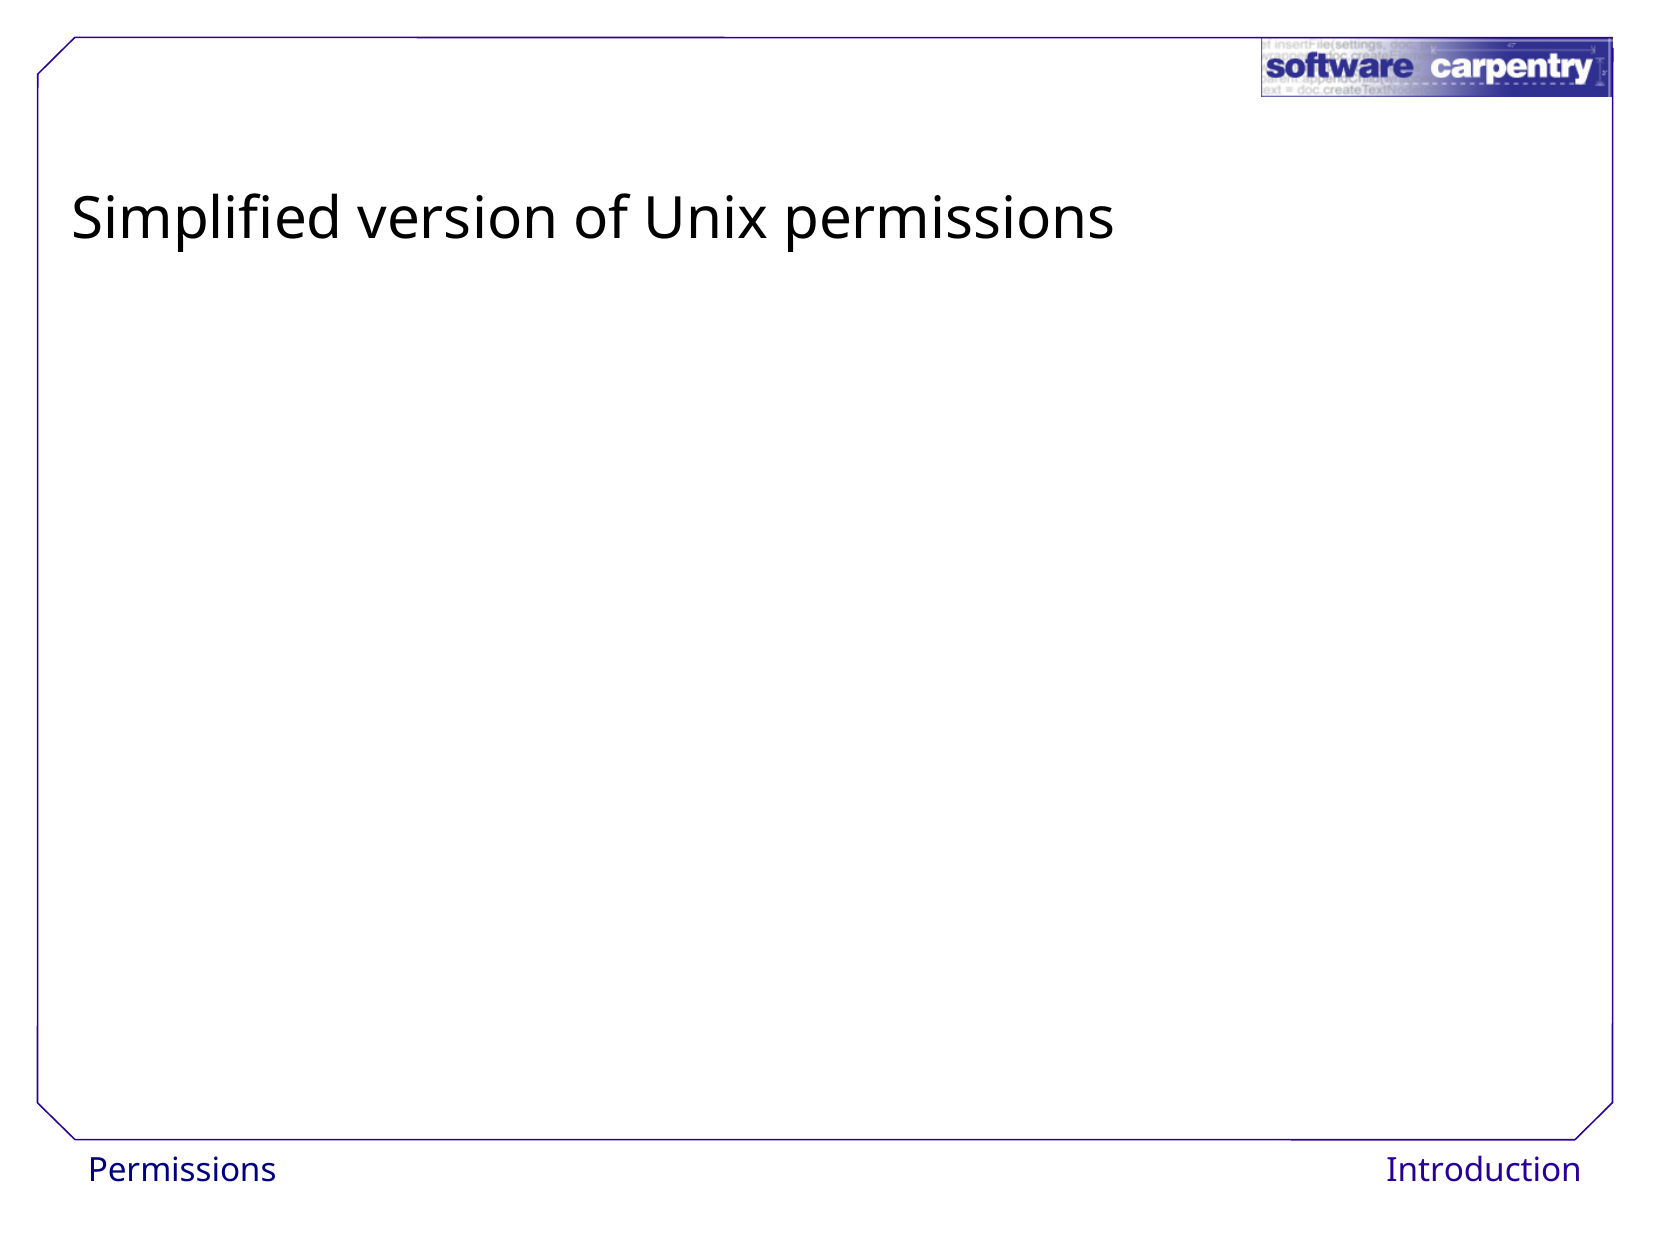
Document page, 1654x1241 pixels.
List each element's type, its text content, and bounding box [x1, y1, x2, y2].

picture [1261, 39, 1613, 97]
text_box Simplified version of Unix permissions [57, 138, 1281, 259]
